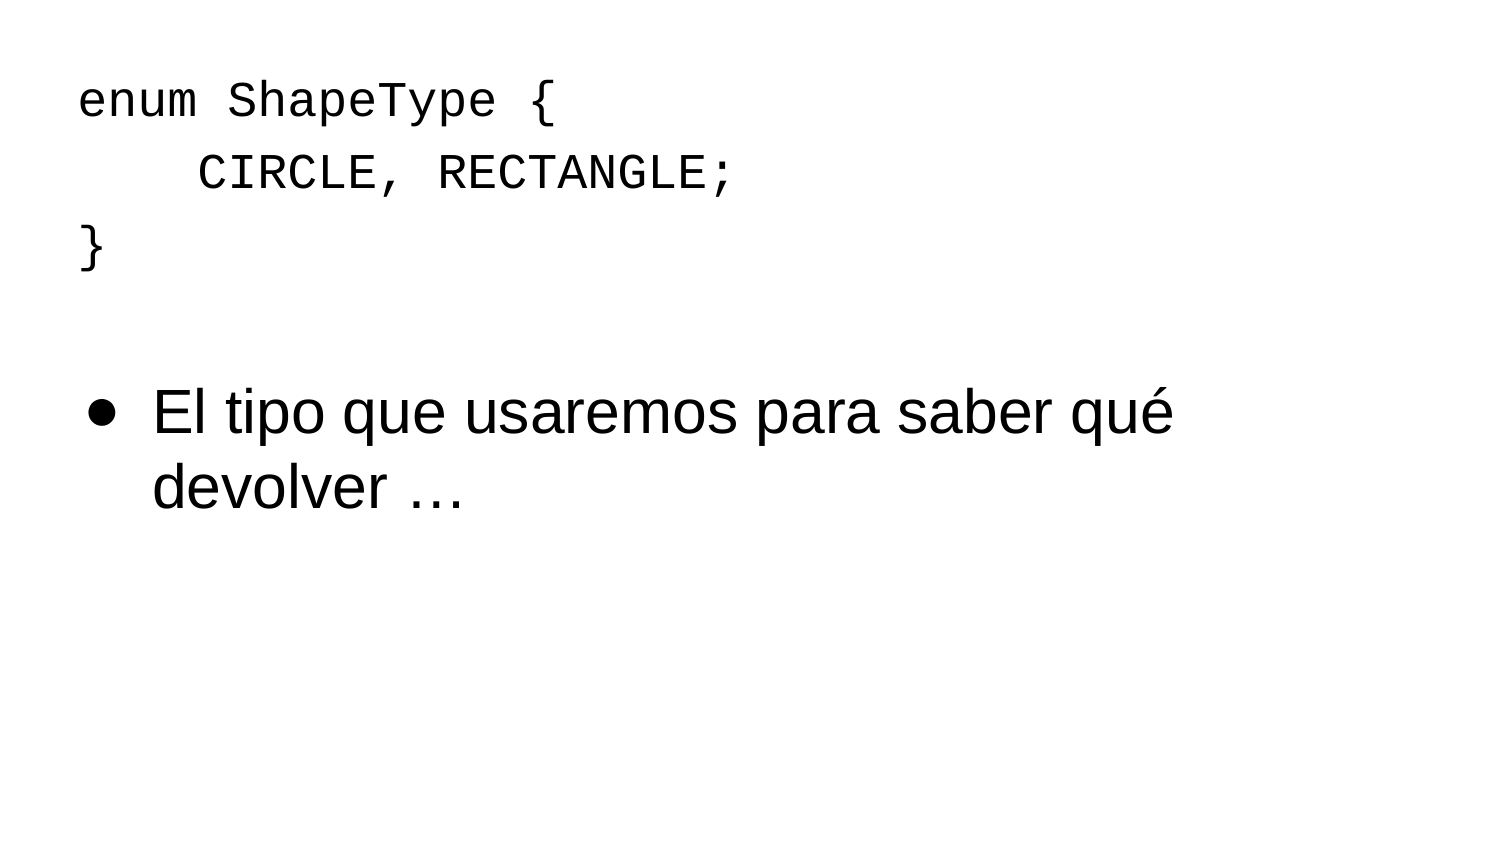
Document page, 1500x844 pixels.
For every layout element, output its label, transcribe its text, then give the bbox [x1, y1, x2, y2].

list enum ShapeType { CIRCLE, RECTANGLE; } El tipo que usaremos para saber qué devolver … [62, 51, 1413, 798]
